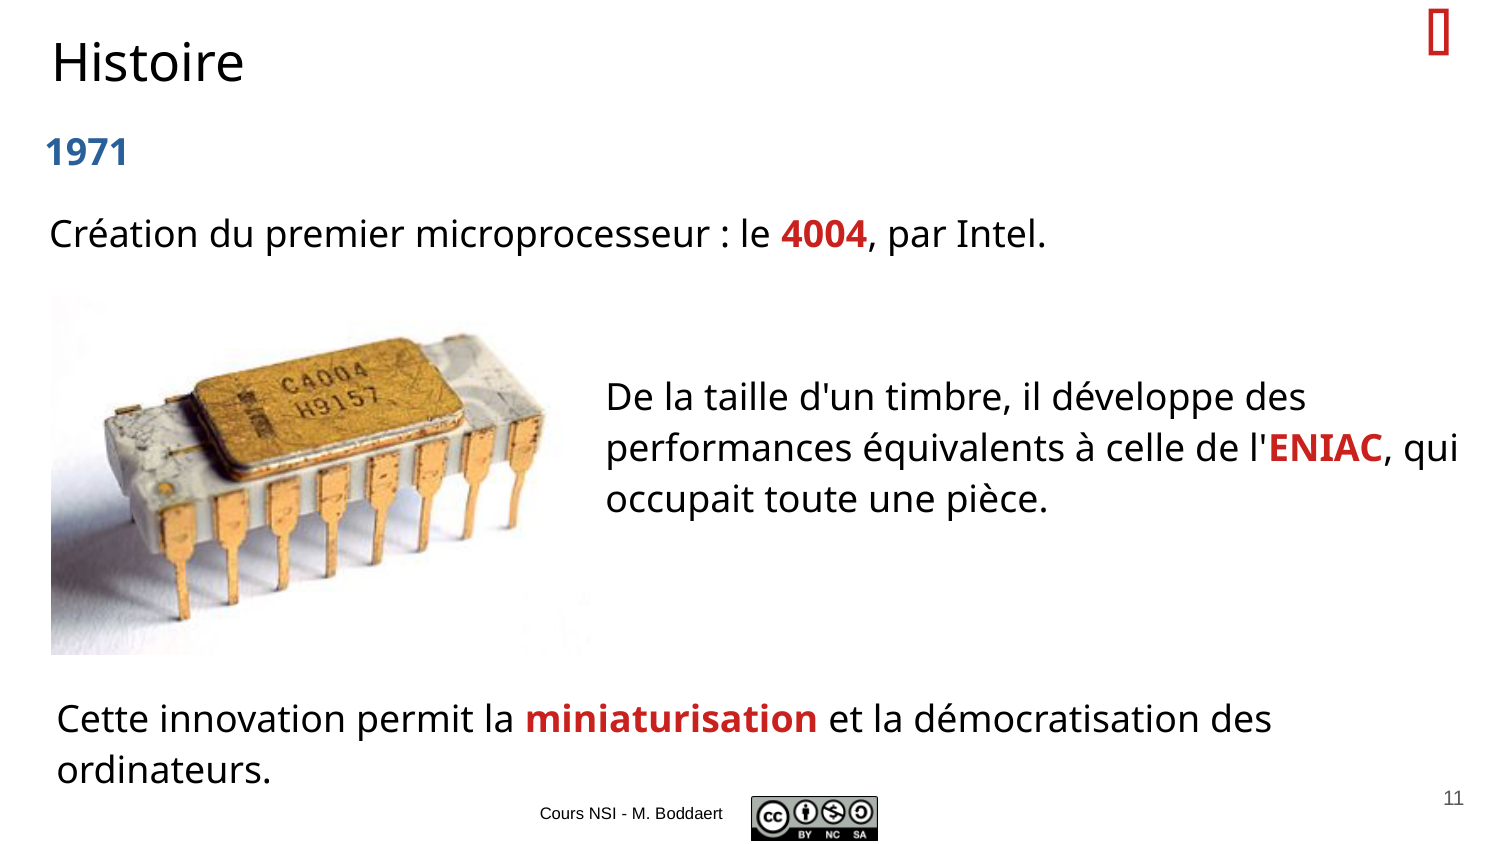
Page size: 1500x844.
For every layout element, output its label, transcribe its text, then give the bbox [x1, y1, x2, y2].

text_box  [1412, 0, 1500, 90]
title Histoire [51, 13, 1449, 108]
picture [751, 796, 878, 841]
slide_number <numéro> [1389, 764, 1480, 830]
text_box 1971 [29, 120, 1477, 178]
text_box De la taille d'un timbre, il développe des performances équivalents à celle de l'ENIAC, qui occupait toute une pièce. [591, 363, 1500, 553]
text_box Création du premier microprocesseur : le 4004, par Intel. [34, 200, 1500, 266]
text_box Cette innovation permit la miniaturisation et la démocratisation des ordinateurs. [41, 685, 1466, 787]
picture [51, 295, 591, 655]
